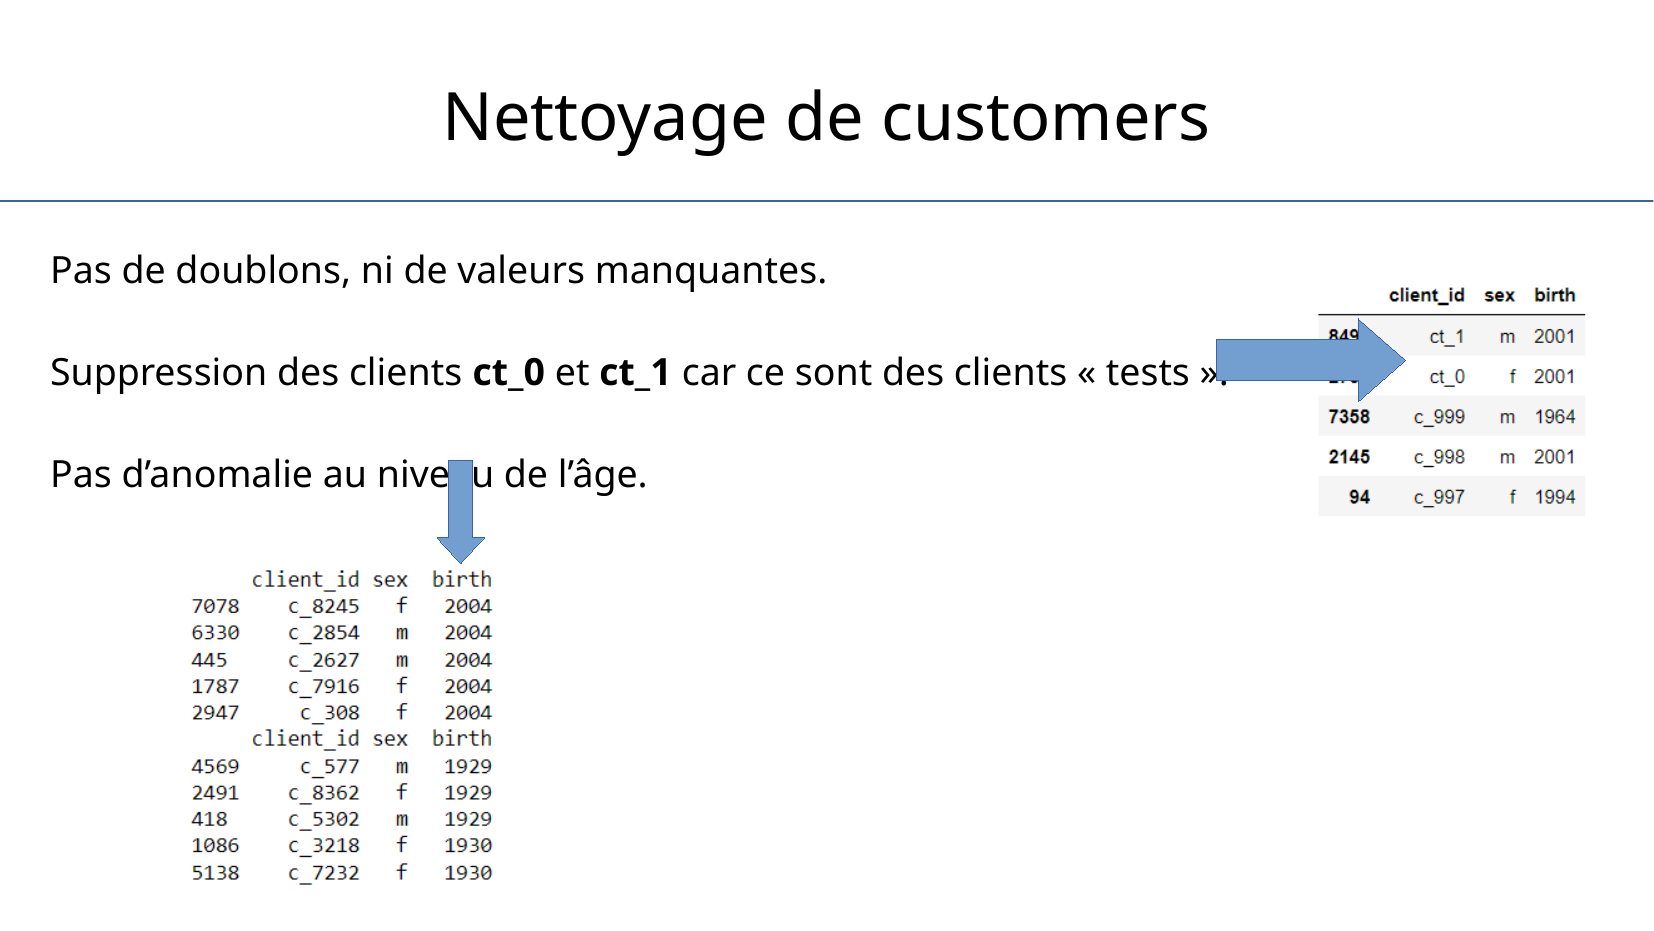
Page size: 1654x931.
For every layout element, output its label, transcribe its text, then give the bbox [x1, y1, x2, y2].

title Nettoyage de customers [82, 37, 1571, 193]
picture [1311, 279, 1589, 520]
text_box [437, 460, 485, 564]
text_box Pas de doublons, ni de valeurs manquantes. Suppression des clients ct_0 et ct_1 car ce sont des clients « tests ». Pas d’anomalie au niveau de l’âge. [35, 236, 1430, 523]
picture [177, 563, 516, 886]
text_box [1216, 318, 1406, 402]
